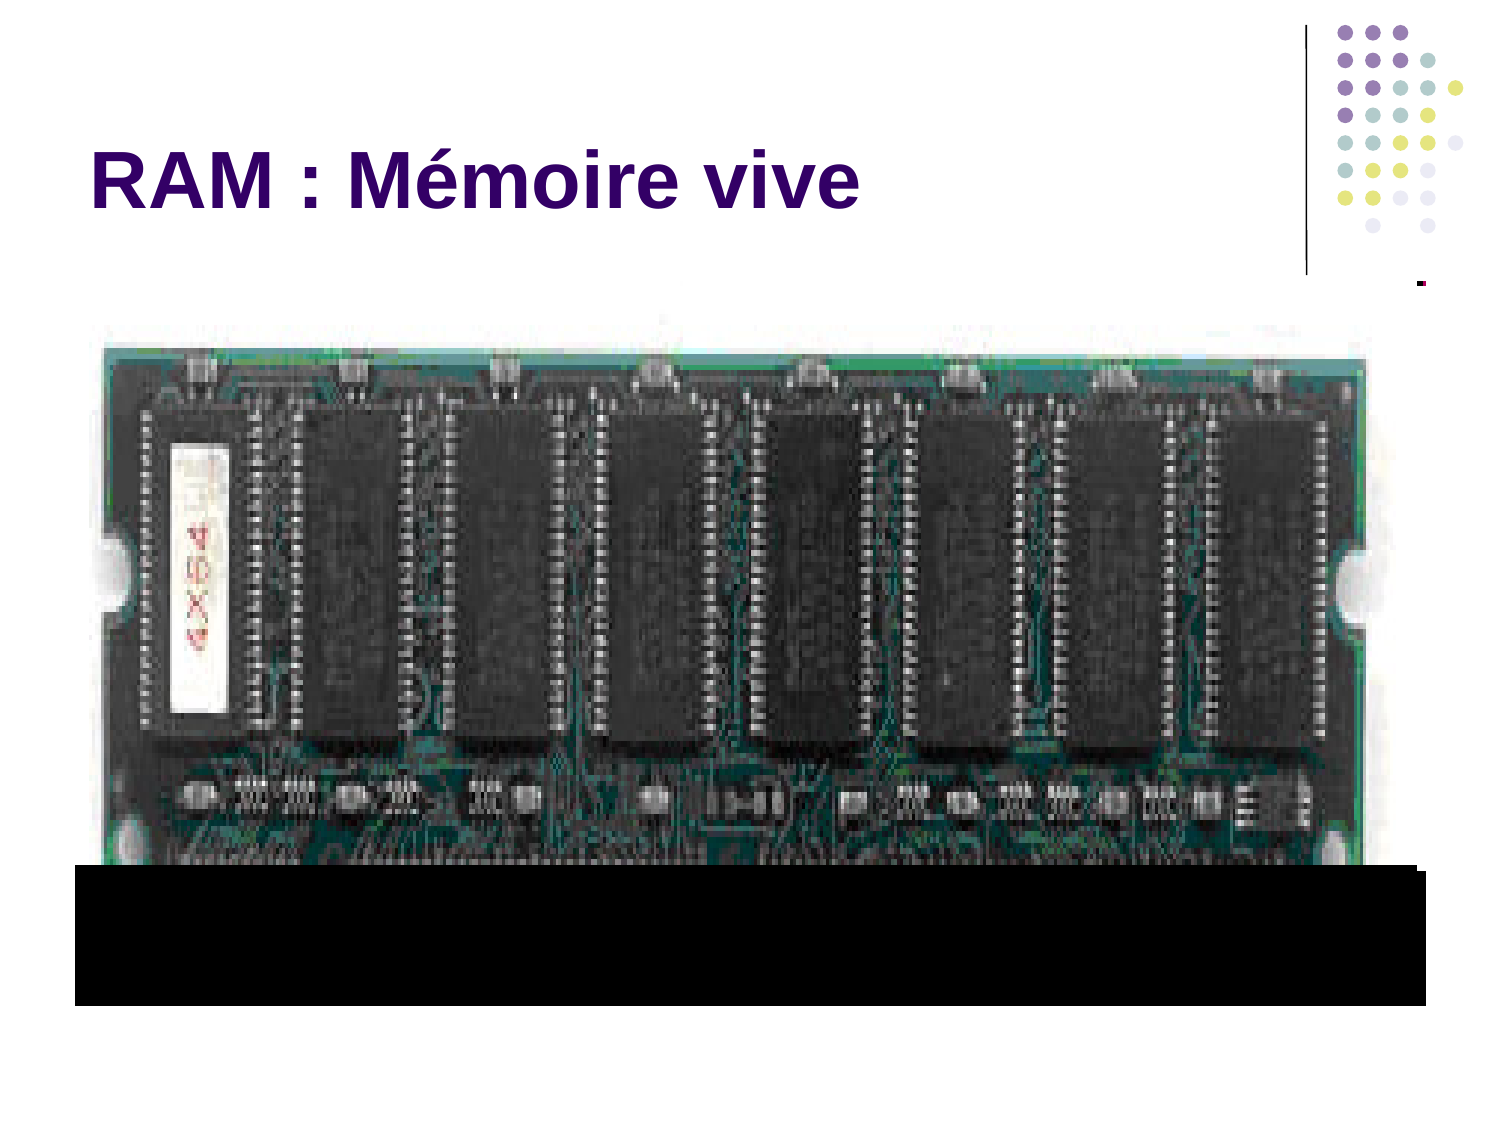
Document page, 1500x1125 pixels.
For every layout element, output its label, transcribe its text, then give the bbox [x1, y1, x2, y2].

picture [75, 281, 1426, 1006]
title RAM : Mémoire vive [74, 20, 1313, 233]
